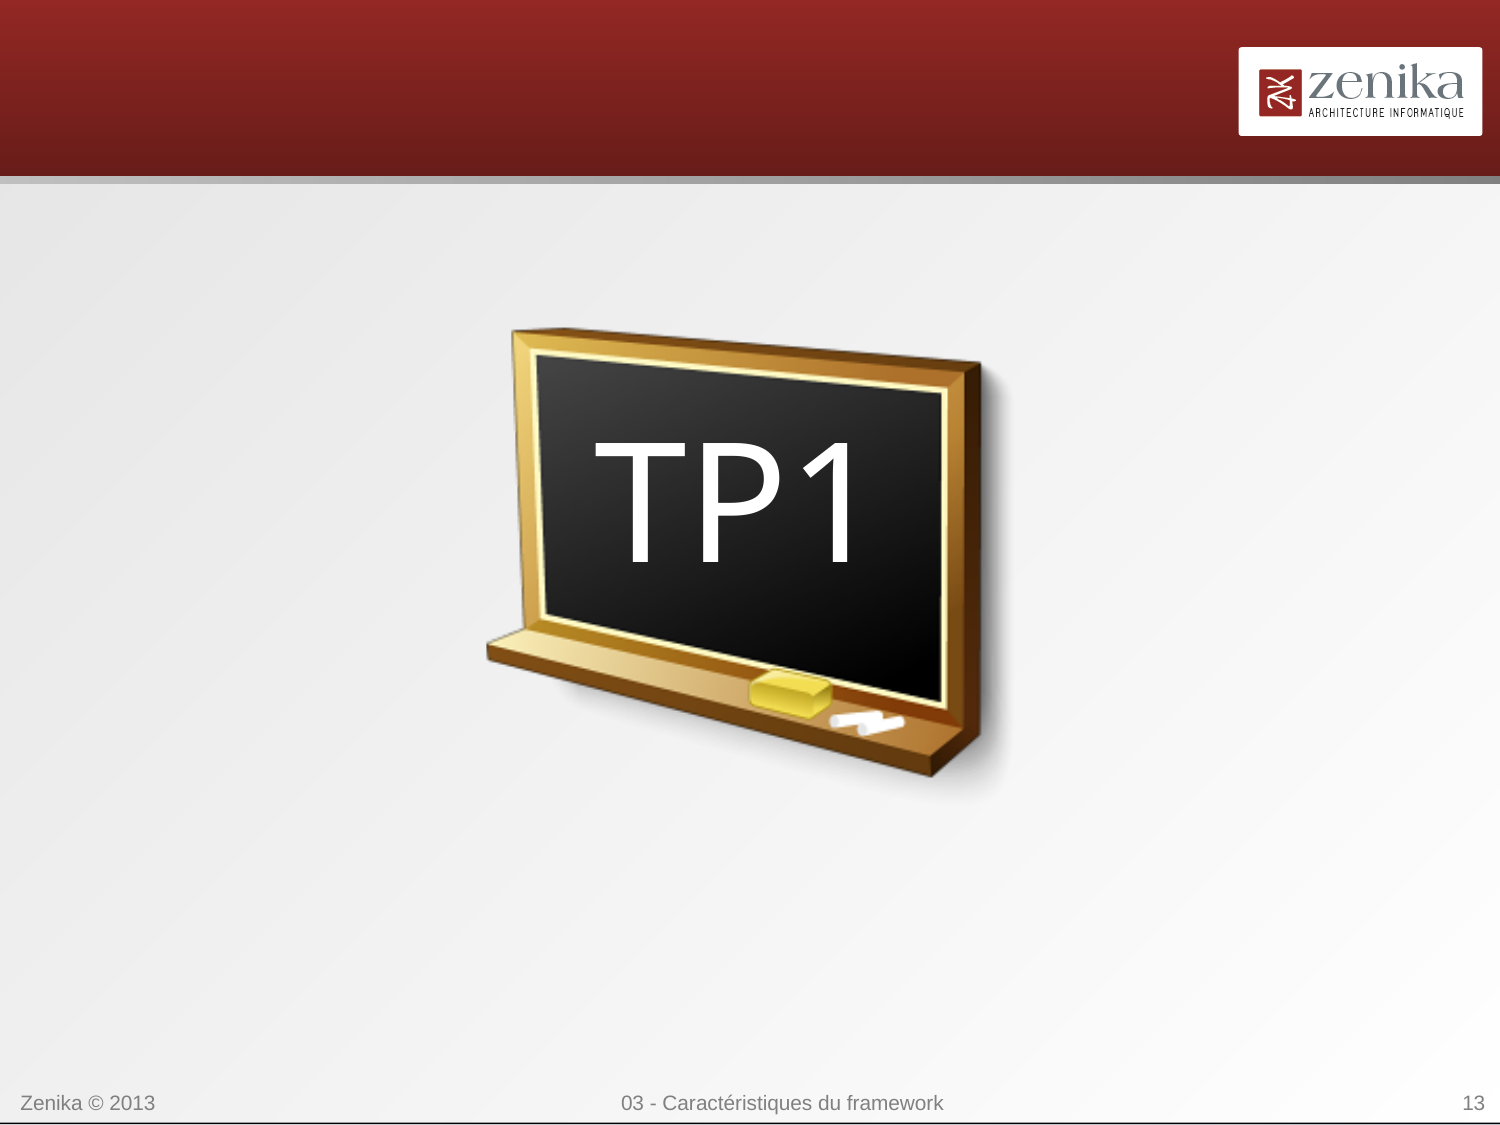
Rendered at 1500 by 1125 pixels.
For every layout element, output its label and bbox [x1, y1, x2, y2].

picture [1257, 58, 1464, 125]
picture [483, 295, 1017, 830]
